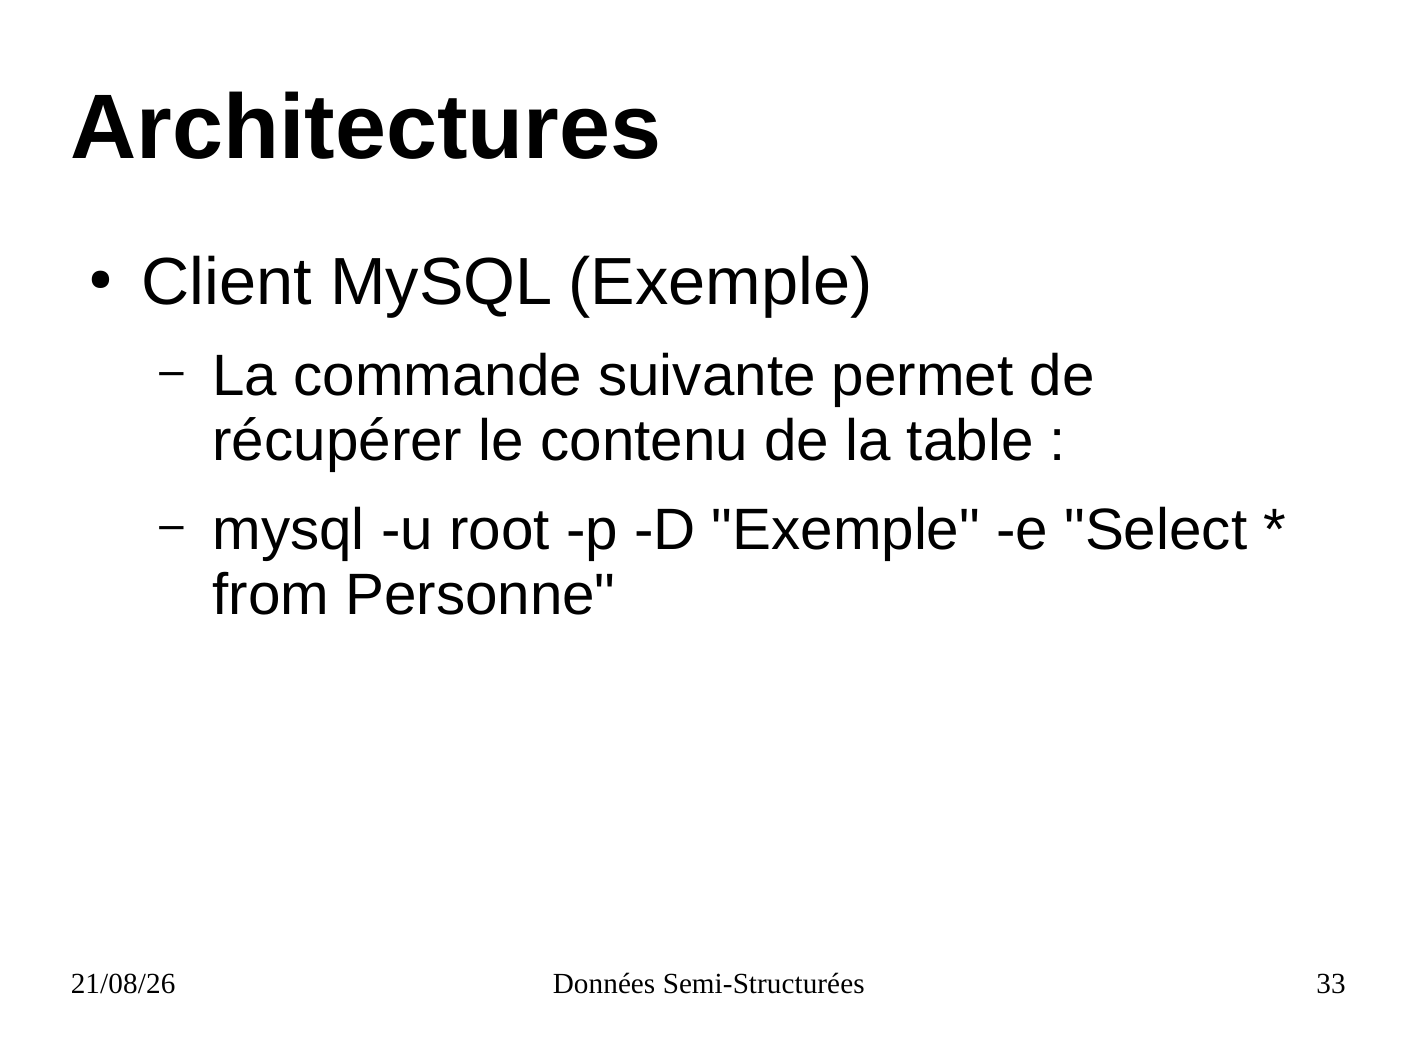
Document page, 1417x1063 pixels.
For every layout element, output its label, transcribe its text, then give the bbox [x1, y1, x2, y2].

list Client MySQL (Exemple) La commande suivante permet de récupérer le contenu de la table : mysql -u root -p -D "Exemple" -e "Select * from Personne" [70, 244, 1346, 925]
title Architectures [70, 42, 1346, 212]
